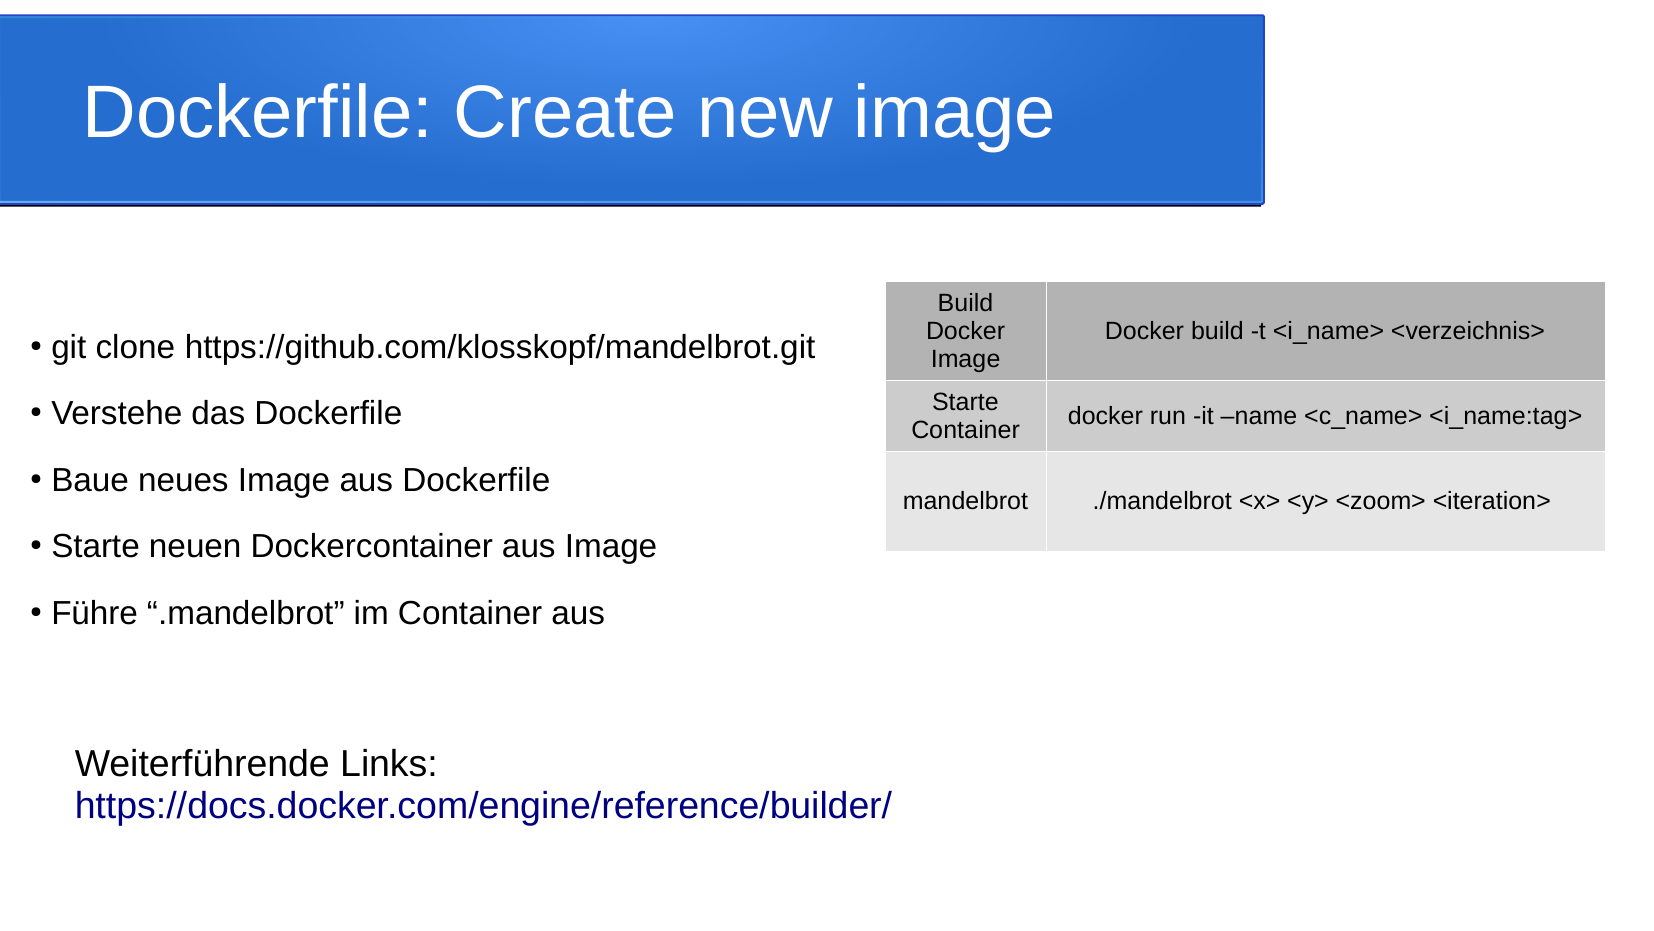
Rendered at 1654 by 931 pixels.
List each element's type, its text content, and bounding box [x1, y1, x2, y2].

table_cell docker run -it –name <c_name> <i_name:tag> [1047, 381, 1605, 451]
table_header Docker build -t <i_name> <verzeichnis> [1047, 282, 1605, 380]
table_cell Starte Container [886, 381, 1046, 451]
table_cell ./mandelbrot <x> <y> <zoom> <iteration> [1047, 452, 1605, 551]
text_box Weiterführende Links: https://docs.docker.com/engine/reference/builder/ [60, 735, 1591, 834]
table_cell mandelbrot [886, 452, 1046, 551]
title Dockerfile: Create new image [82, 35, 1235, 189]
subtitle git clone https://github.com/klosskopf/mandelbrot.git Verstehe das Dockerfile Baue neues Image aus Dockerfile Starte neuen Dockercontainer aus Image Führe “.mandelbrot” im Container aus [30, 224, 998, 736]
table_header Build Docker Image [886, 282, 1046, 380]
